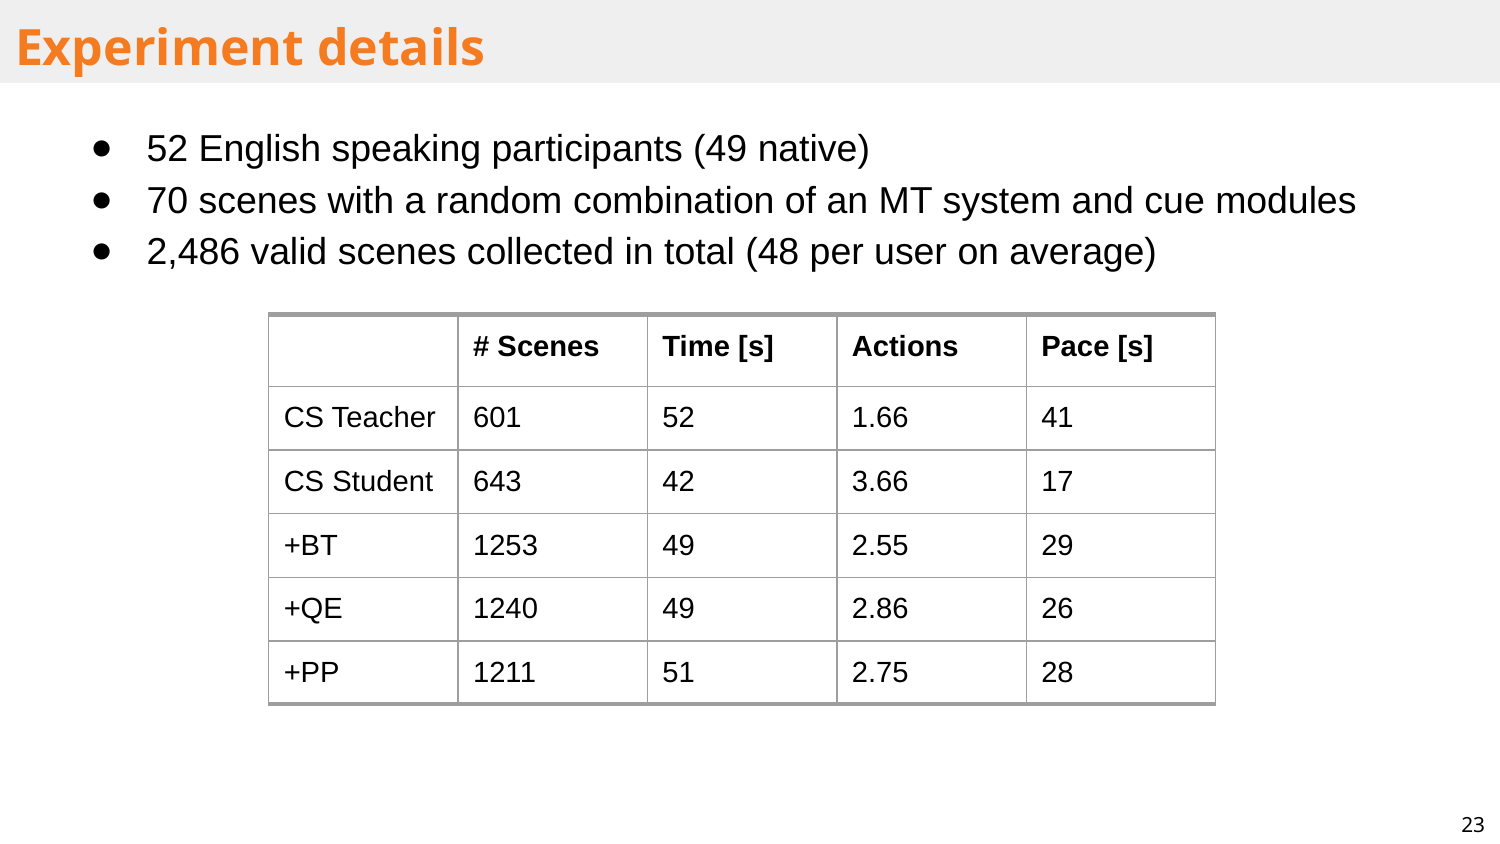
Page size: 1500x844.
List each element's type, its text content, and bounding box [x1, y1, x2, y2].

table_cell 1211 [459, 642, 647, 702]
title Experiment details [0, 0, 1500, 83]
table_cell 49 [648, 514, 836, 577]
slide_number 1 [1410, 807, 1500, 844]
table_header [269, 317, 457, 386]
table_cell 643 [459, 451, 647, 513]
table_header # Scenes [459, 317, 647, 386]
table_cell 51 [648, 642, 836, 702]
table_cell CS Teacher [269, 387, 457, 449]
table_cell 2.55 [838, 514, 1026, 577]
table_header Time [s] [648, 317, 836, 386]
table_cell 2.86 [838, 578, 1026, 640]
table_cell 52 [648, 387, 836, 449]
table_header Actions [838, 317, 1026, 386]
table_cell 1253 [459, 514, 647, 577]
table_cell 29 [1027, 514, 1215, 577]
table_header Pace [s] [1027, 317, 1215, 386]
table_cell CS Student [269, 451, 457, 513]
table_cell +QE [269, 578, 457, 640]
table_cell 1.66 [838, 387, 1026, 449]
table_cell +PP [269, 642, 457, 702]
table_cell 3.66 [838, 451, 1026, 513]
table_cell 17 [1027, 451, 1215, 513]
table_cell 28 [1027, 642, 1215, 702]
table_cell 49 [648, 578, 836, 640]
list 52 English speaking participants (49 native) 70 scenes with a random combination of an MT system and cue modules 2,486 valid scenes collected in total (48 per user on average) [56, 102, 1455, 607]
table_cell 42 [648, 451, 836, 513]
table_cell 2.75 [838, 642, 1026, 702]
table_cell 26 [1027, 578, 1215, 640]
table_cell 601 [459, 387, 647, 449]
table_cell 1240 [459, 578, 647, 640]
table_cell +BT [269, 514, 457, 577]
table_cell 41 [1027, 387, 1215, 449]
